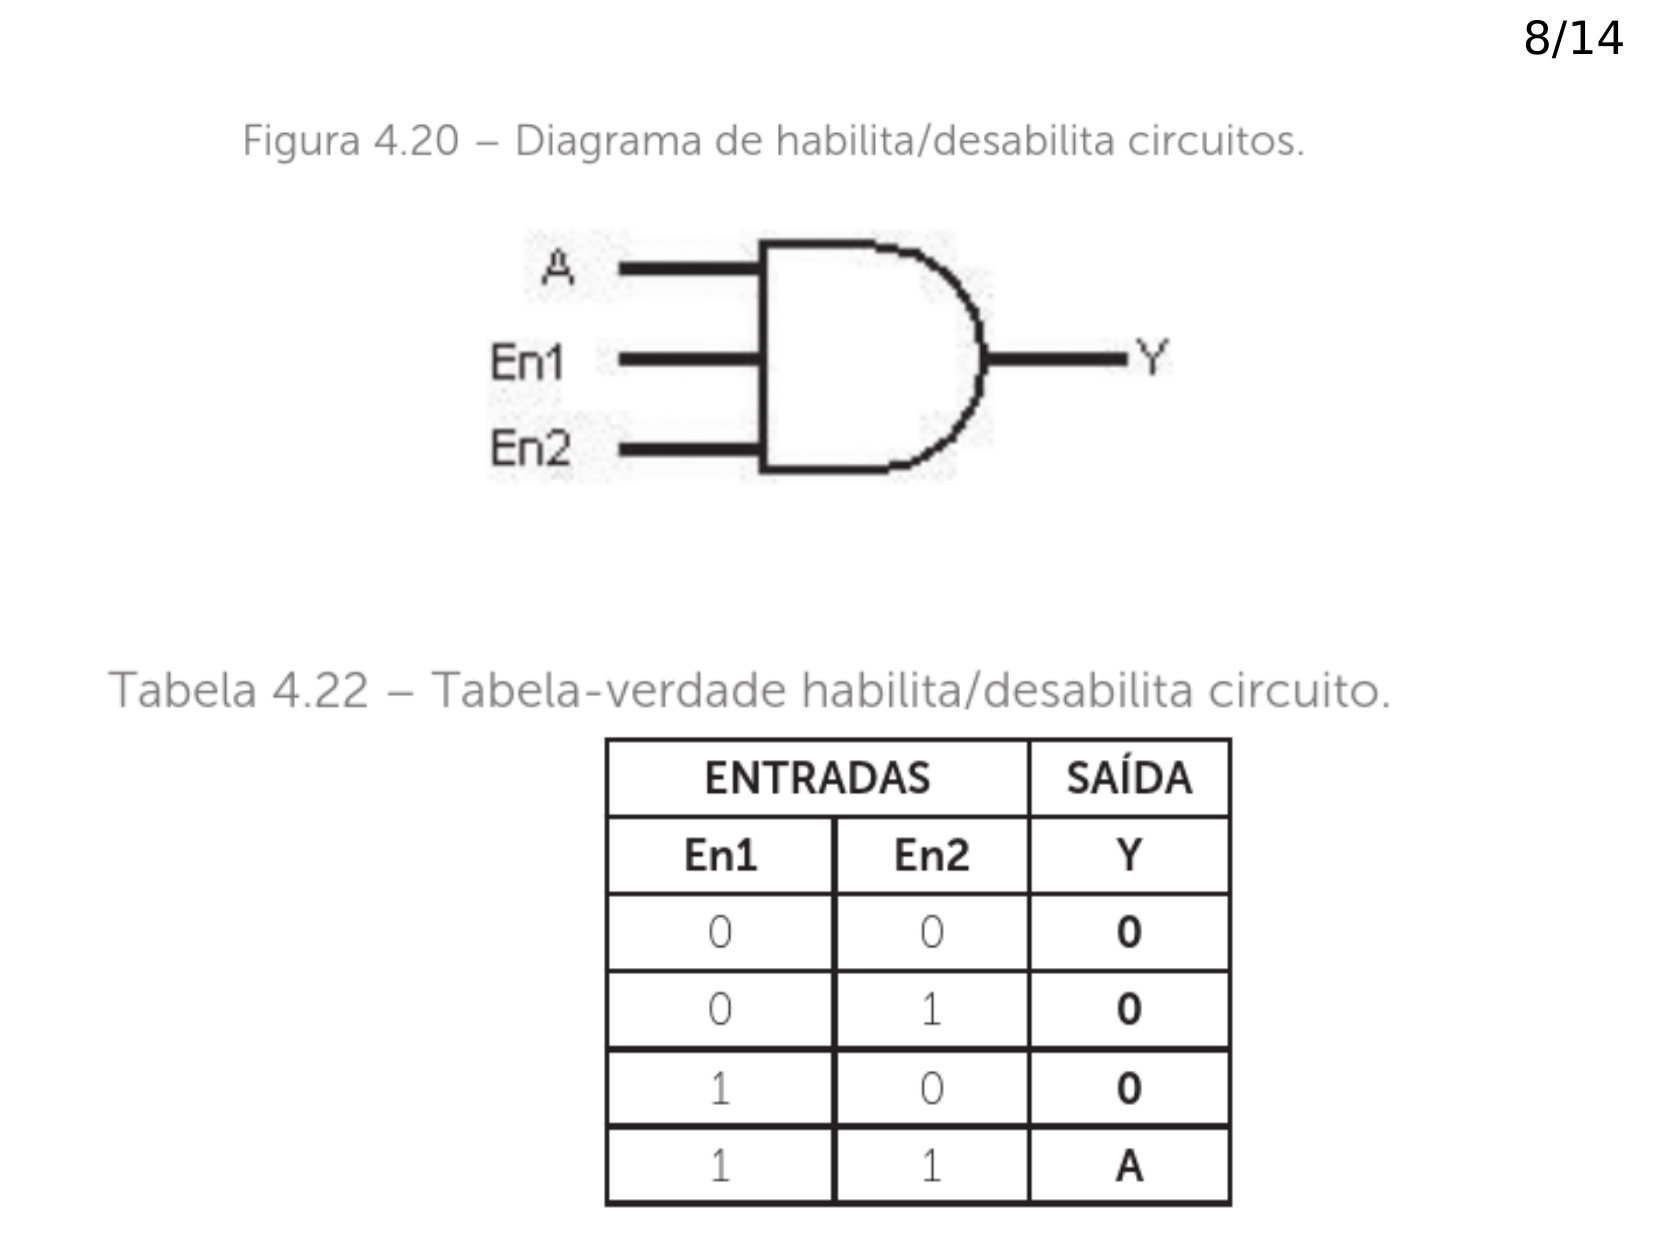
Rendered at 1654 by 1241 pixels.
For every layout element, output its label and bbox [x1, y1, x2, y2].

picture [238, 117, 1312, 485]
picture [106, 661, 1394, 1217]
